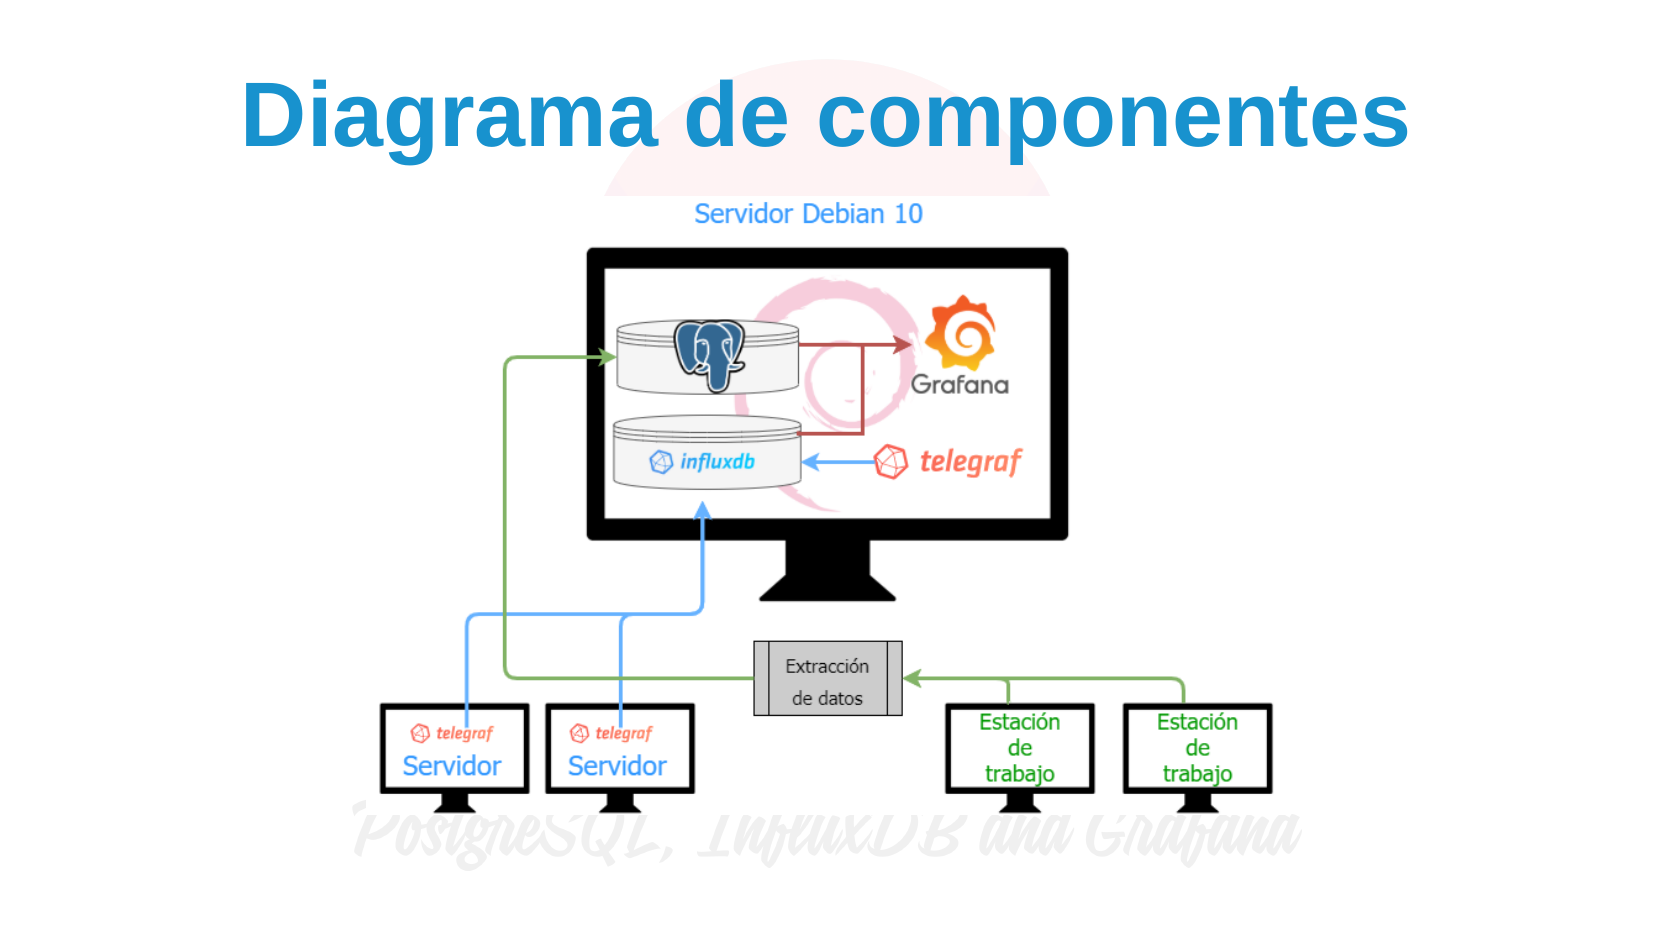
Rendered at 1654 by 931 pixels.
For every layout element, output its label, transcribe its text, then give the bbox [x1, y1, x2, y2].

title Diagrama de componentes [82, 37, 1571, 193]
picture [366, 196, 1288, 815]
